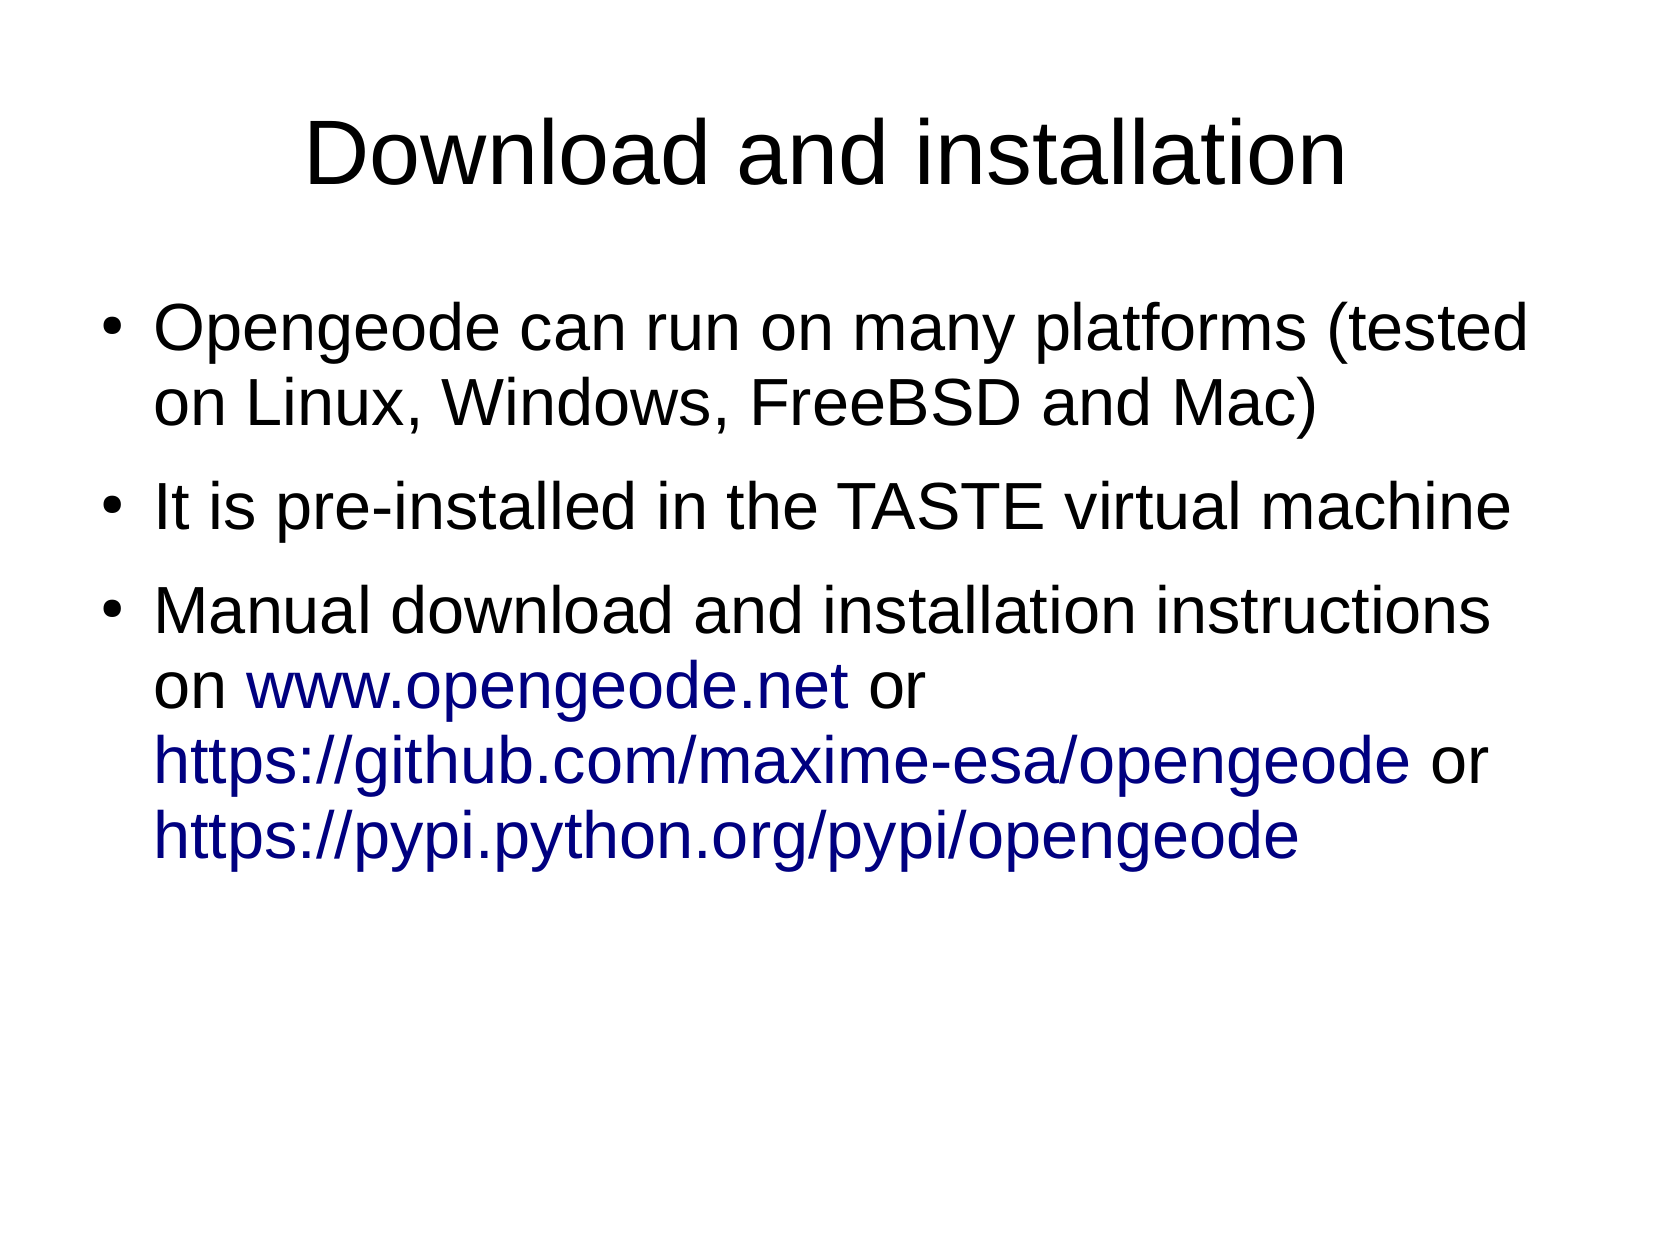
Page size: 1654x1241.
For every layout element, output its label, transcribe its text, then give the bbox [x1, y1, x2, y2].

title Download and installation [82, 49, 1571, 257]
list Opengeode can run on many platforms (tested on Linux, Windows, FreeBSD and Mac) It is pre-installed in the TASTE virtual machine Manual download and installation instructions on www.opengeode.net or https://github.com/maxime-esa/opengeode or https://pypi.python.org/pypi/opengeode [82, 290, 1538, 1010]
